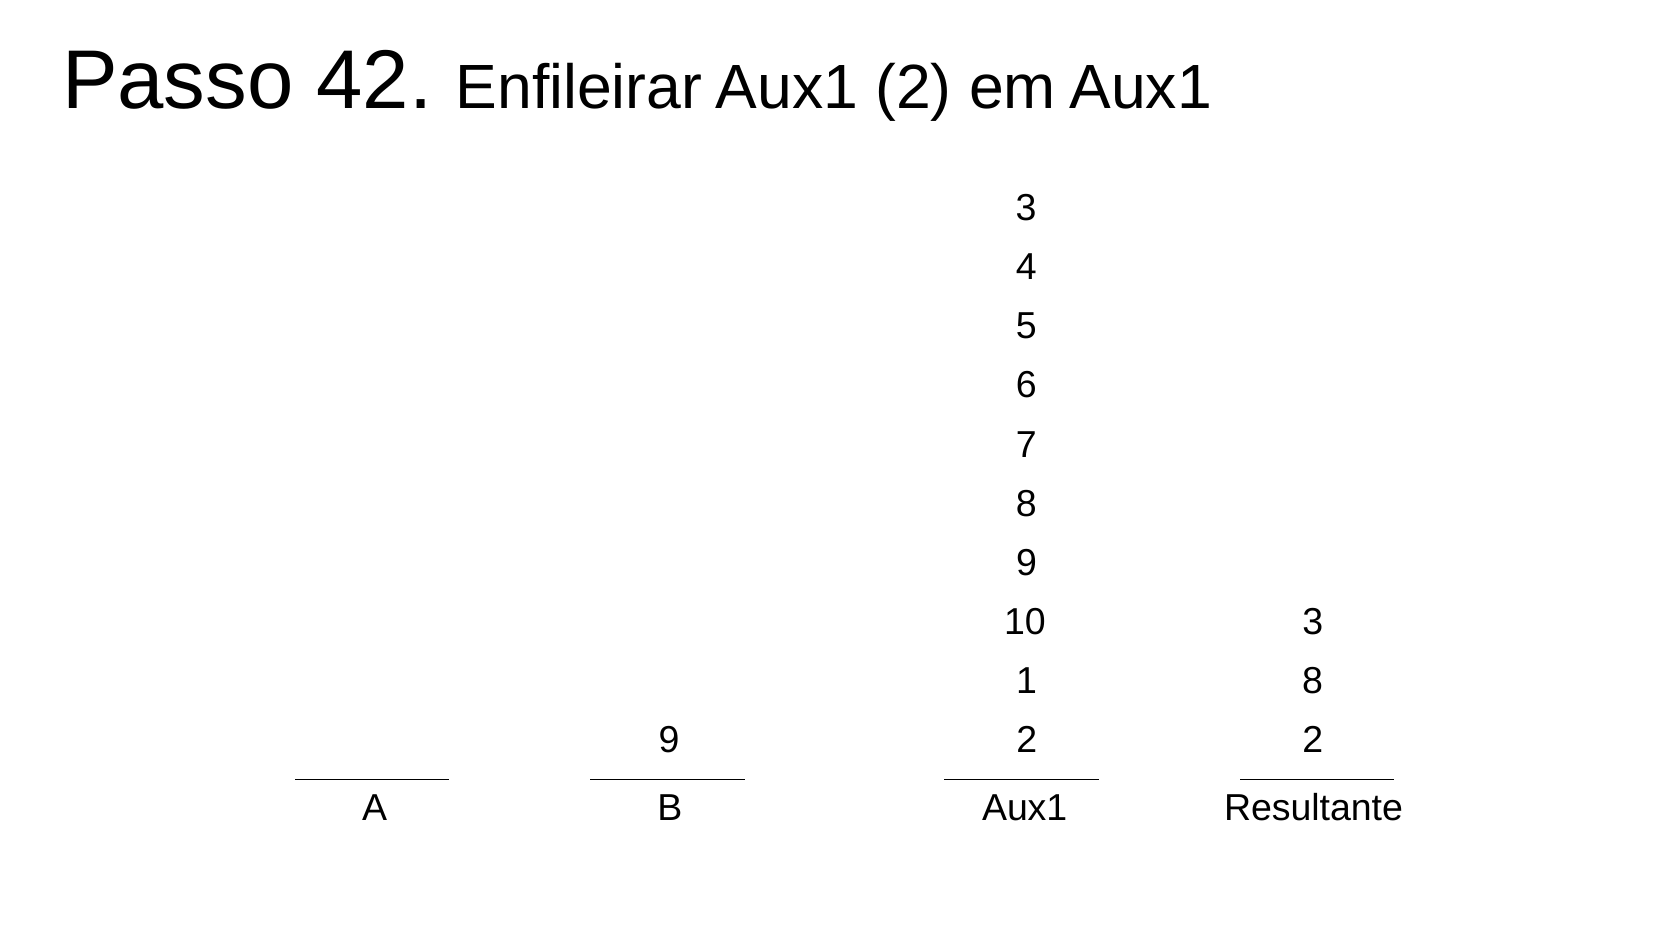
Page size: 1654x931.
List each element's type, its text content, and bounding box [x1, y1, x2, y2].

text_box 9 [1001, 533, 1052, 591]
text_box Aux1 [967, 780, 1083, 837]
text_box 10 [989, 592, 1061, 650]
text_box 7 [1001, 415, 1052, 473]
text_box 1 [1001, 651, 1052, 709]
text_box 9 [643, 710, 695, 768]
text_box A [347, 779, 508, 837]
text_box B [642, 780, 698, 837]
text_box Passo 42. Enfileirar Aux1 (2) em Aux1 [47, 25, 1607, 274]
text_box 3 [1000, 179, 1052, 237]
text_box 8 [1001, 474, 1052, 532]
text_box 2 [1001, 710, 1052, 768]
text_box 3 [1287, 592, 1338, 650]
text_box Resultante [1209, 779, 1418, 837]
text_box 4 [1000, 238, 1052, 296]
text_box 2 [1287, 710, 1338, 768]
text_box 6 [1001, 356, 1052, 414]
text_box 8 [1287, 651, 1338, 709]
text_box 5 [1001, 297, 1052, 355]
